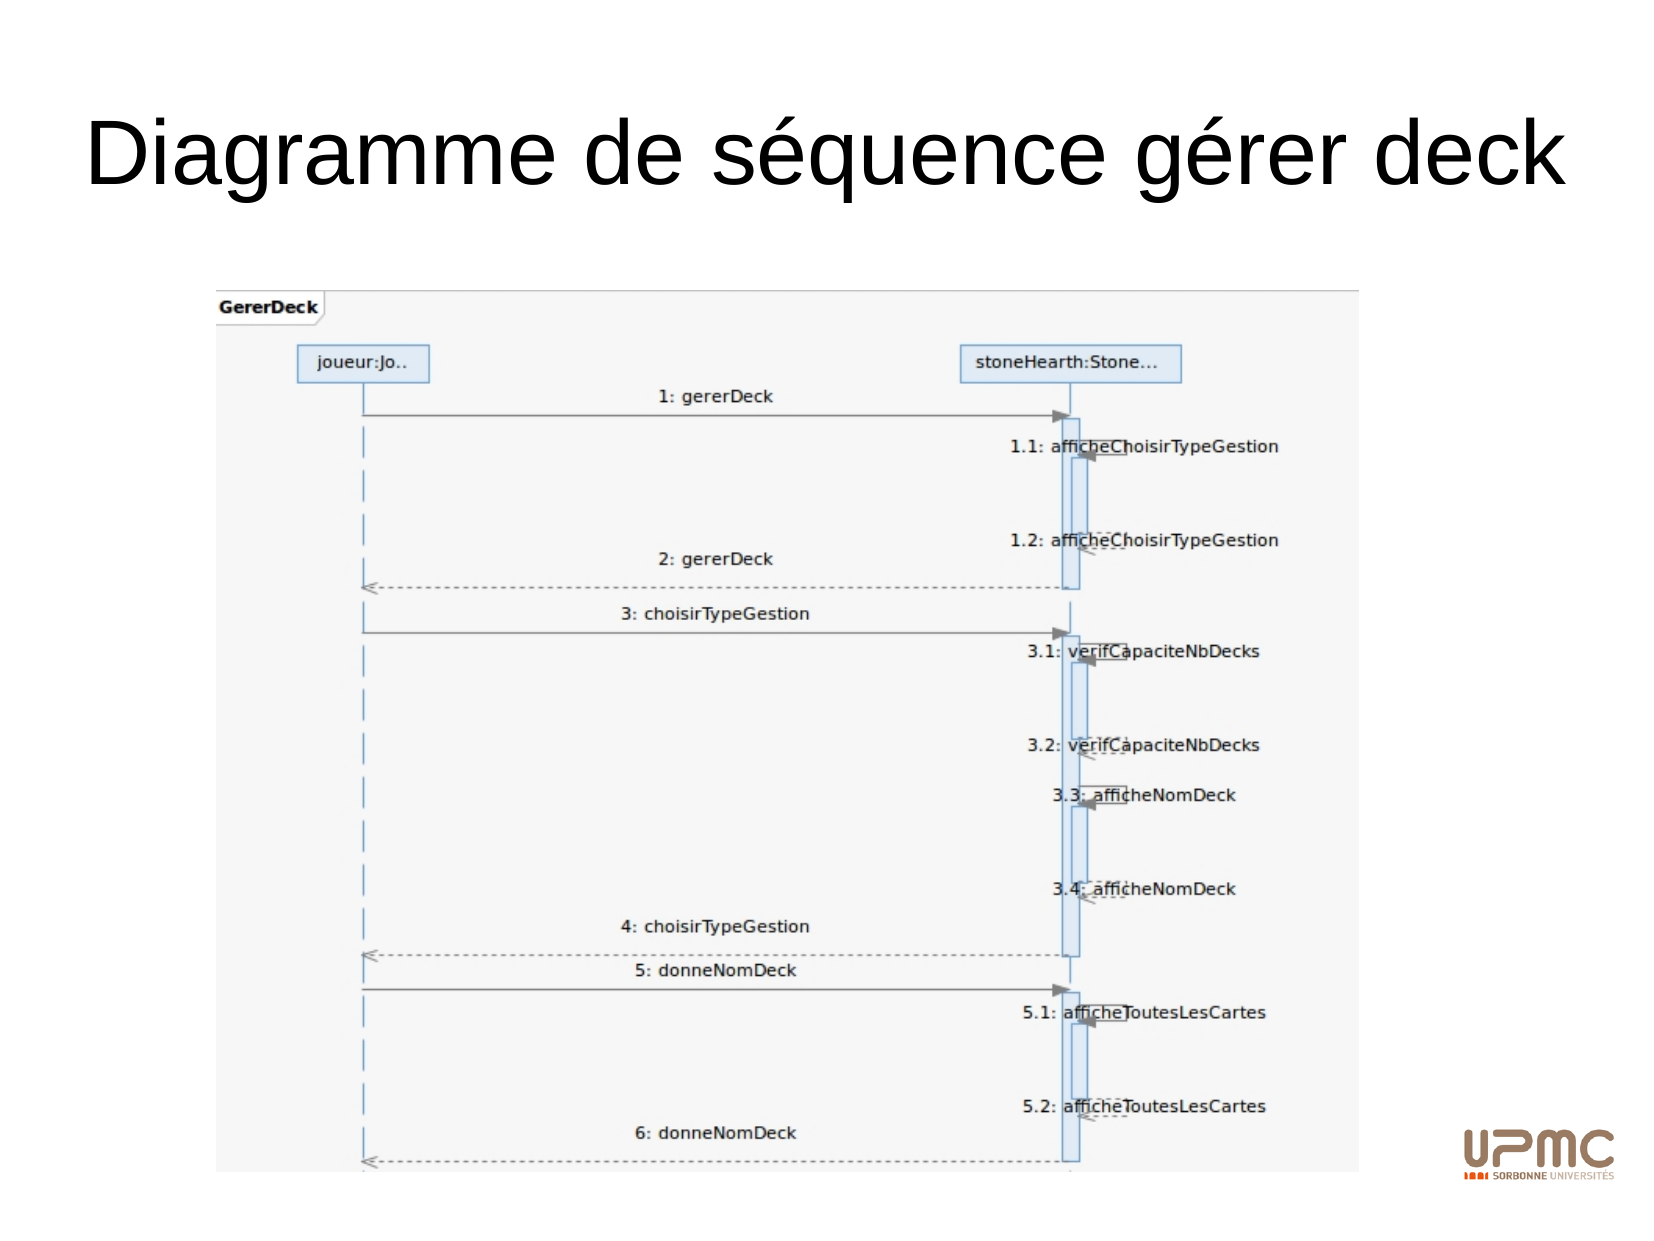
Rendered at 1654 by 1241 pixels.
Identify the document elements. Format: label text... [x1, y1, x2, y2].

picture [1464, 1104, 1614, 1205]
picture [216, 290, 1359, 1172]
title Diagramme de séquence gérer deck [82, 49, 1571, 257]
